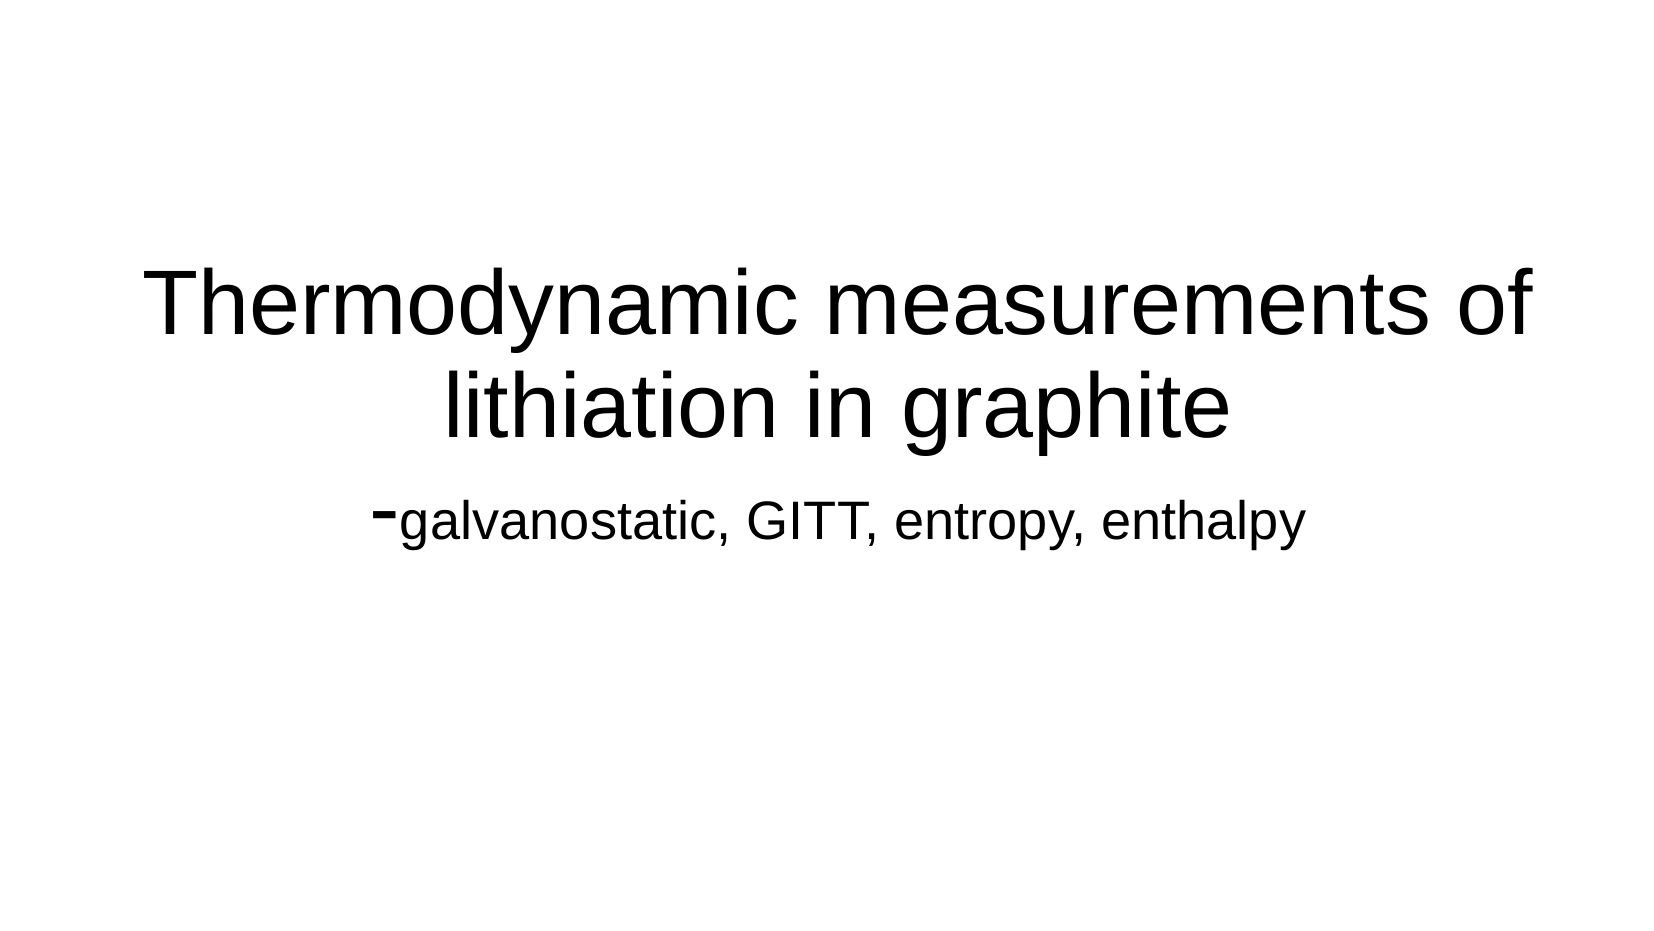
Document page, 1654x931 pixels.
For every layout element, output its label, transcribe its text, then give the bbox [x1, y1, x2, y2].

title Thermodynamic measurements of lithiation in graphite -galvanostatic, GITT, entropy, enthalpy [94, 251, 1583, 560]
